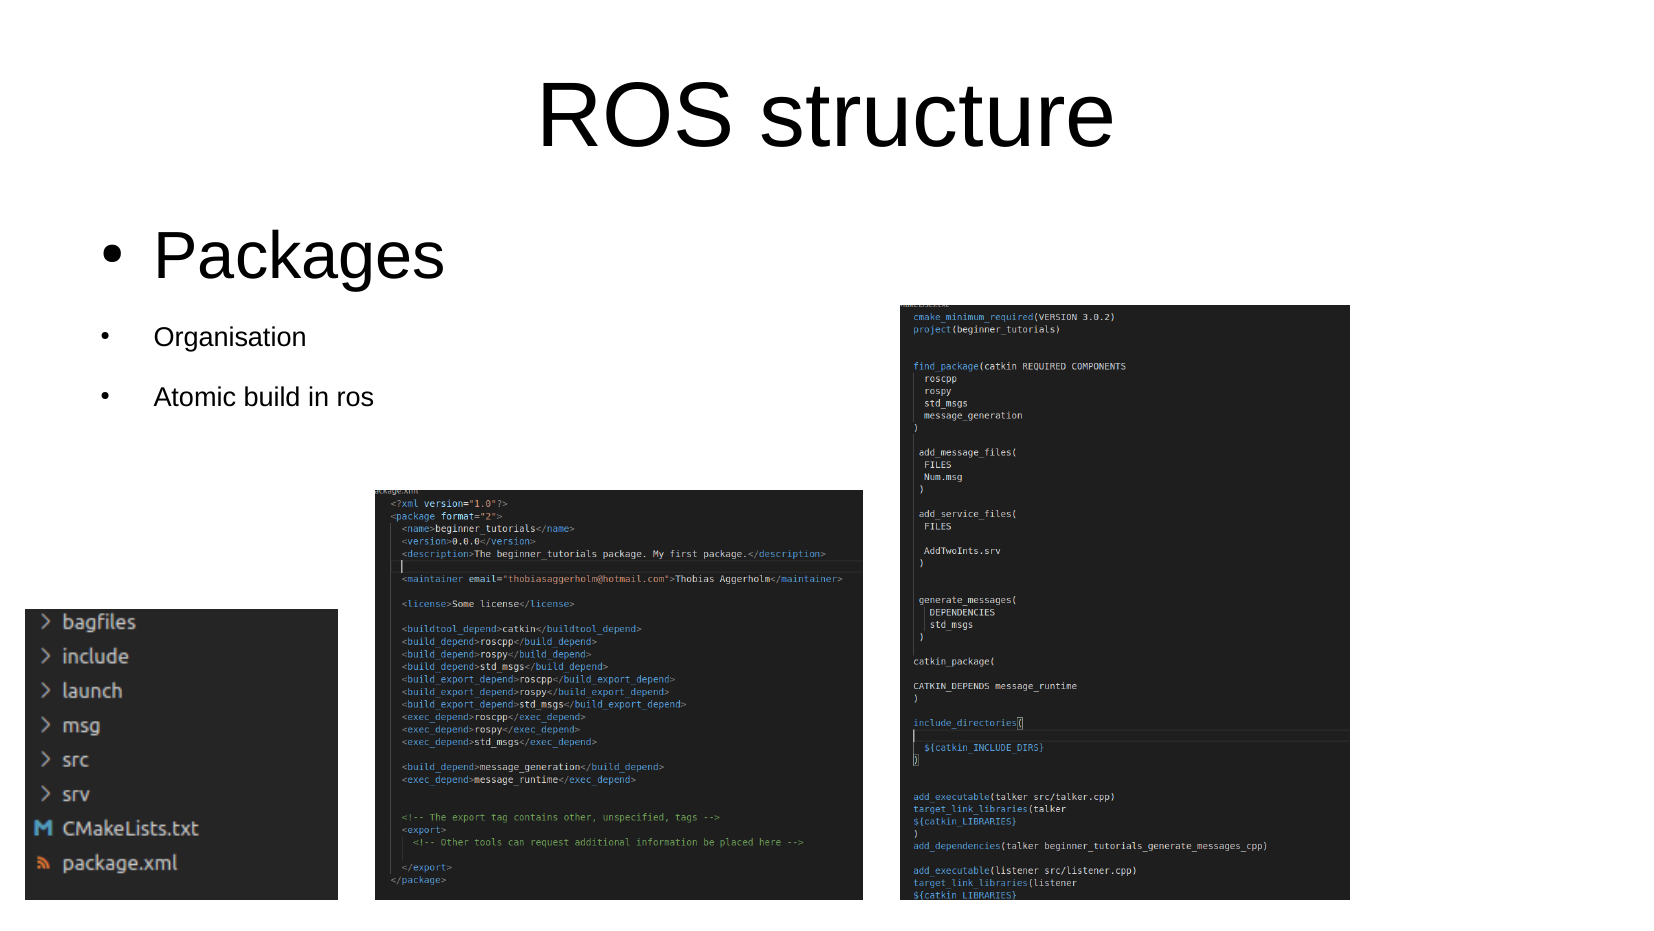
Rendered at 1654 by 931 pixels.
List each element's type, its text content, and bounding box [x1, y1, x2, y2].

list Packages Organisation Atomic build in ros [82, 217, 1571, 758]
picture [25, 609, 338, 901]
picture [375, 490, 863, 901]
title ROS structure [82, 37, 1571, 193]
picture [900, 305, 1350, 901]
